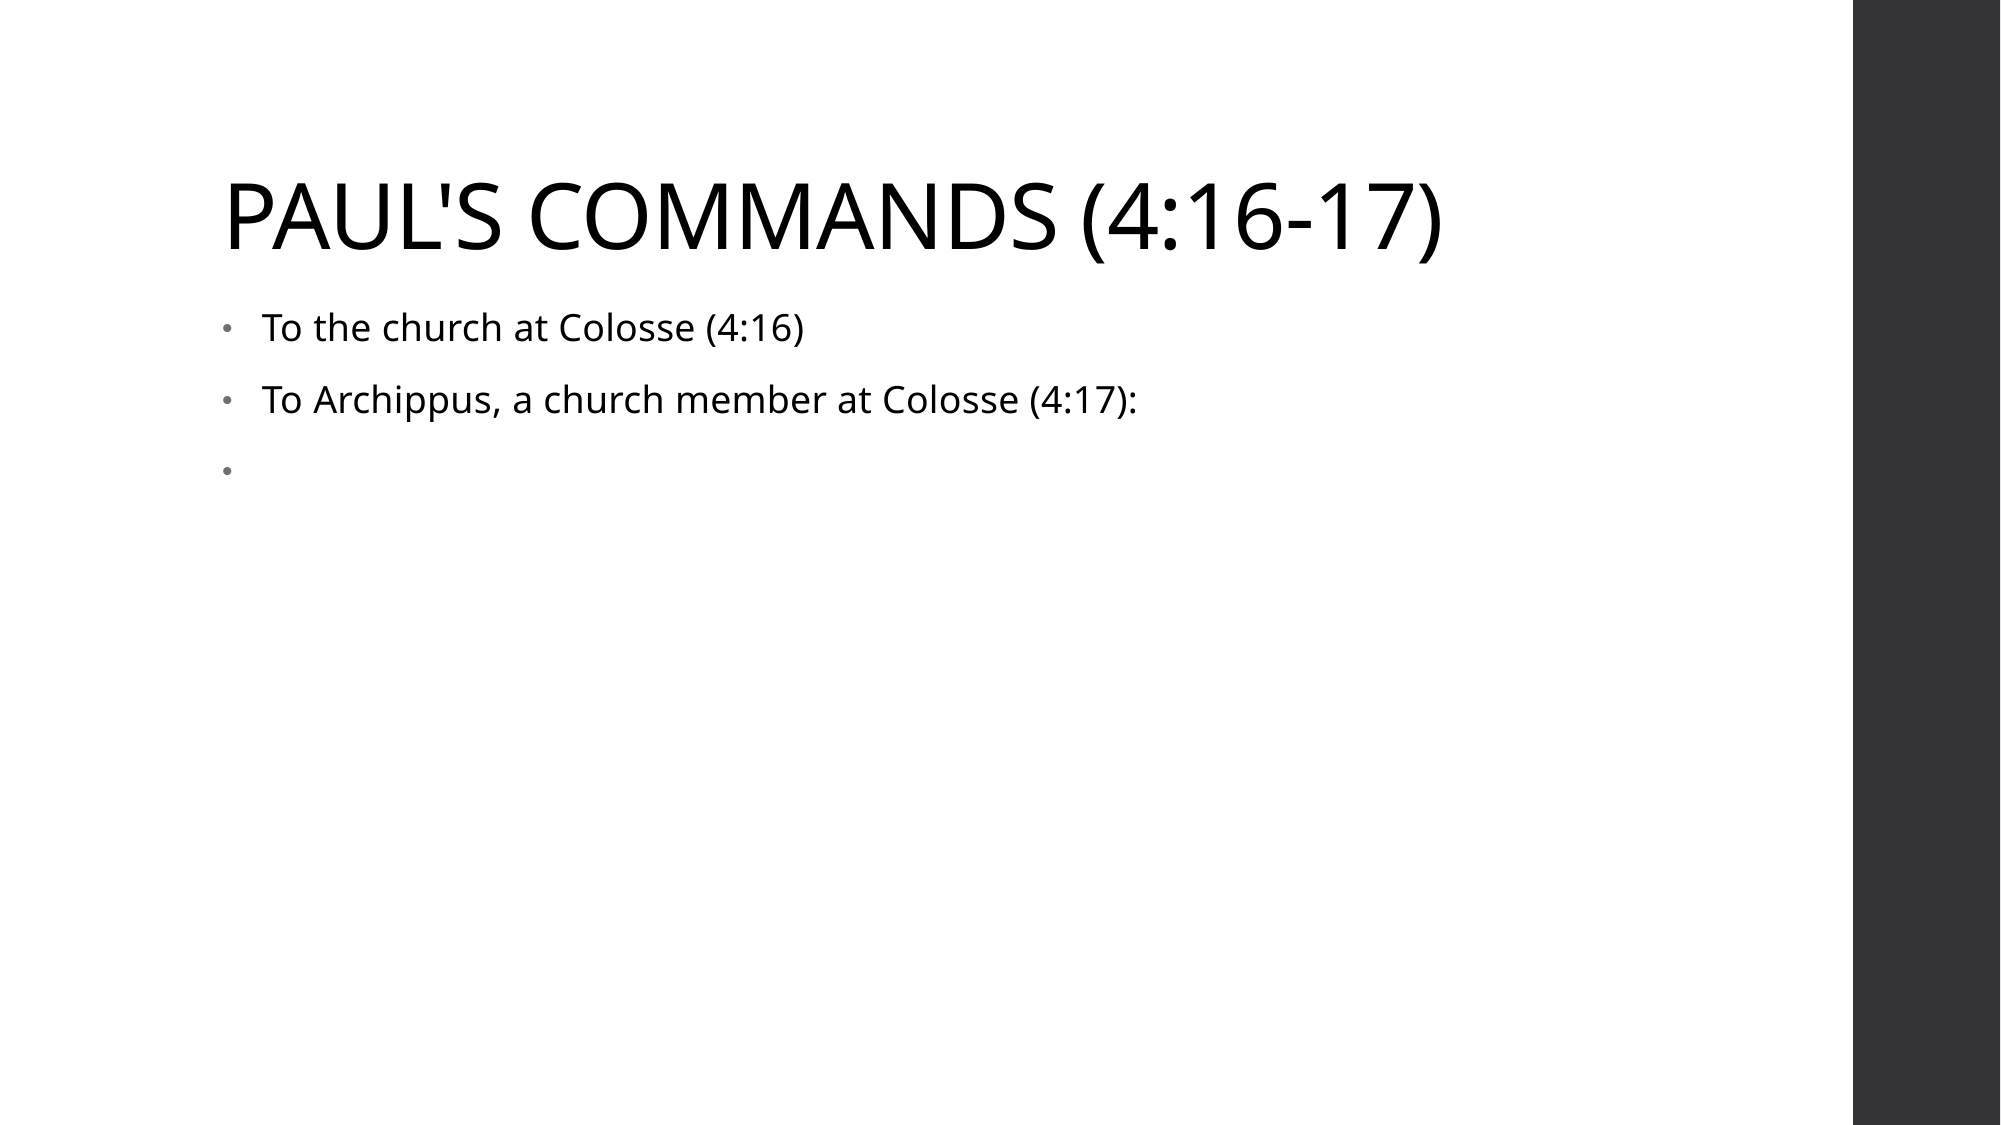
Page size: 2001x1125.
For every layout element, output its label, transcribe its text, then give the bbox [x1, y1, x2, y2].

title PAUL'S COMMANDS (4:16-17) [206, 60, 1797, 278]
list To the church at Colosse (4:16) To Archippus, a church member at Colosse (4:17): [206, 299, 1617, 1014]
